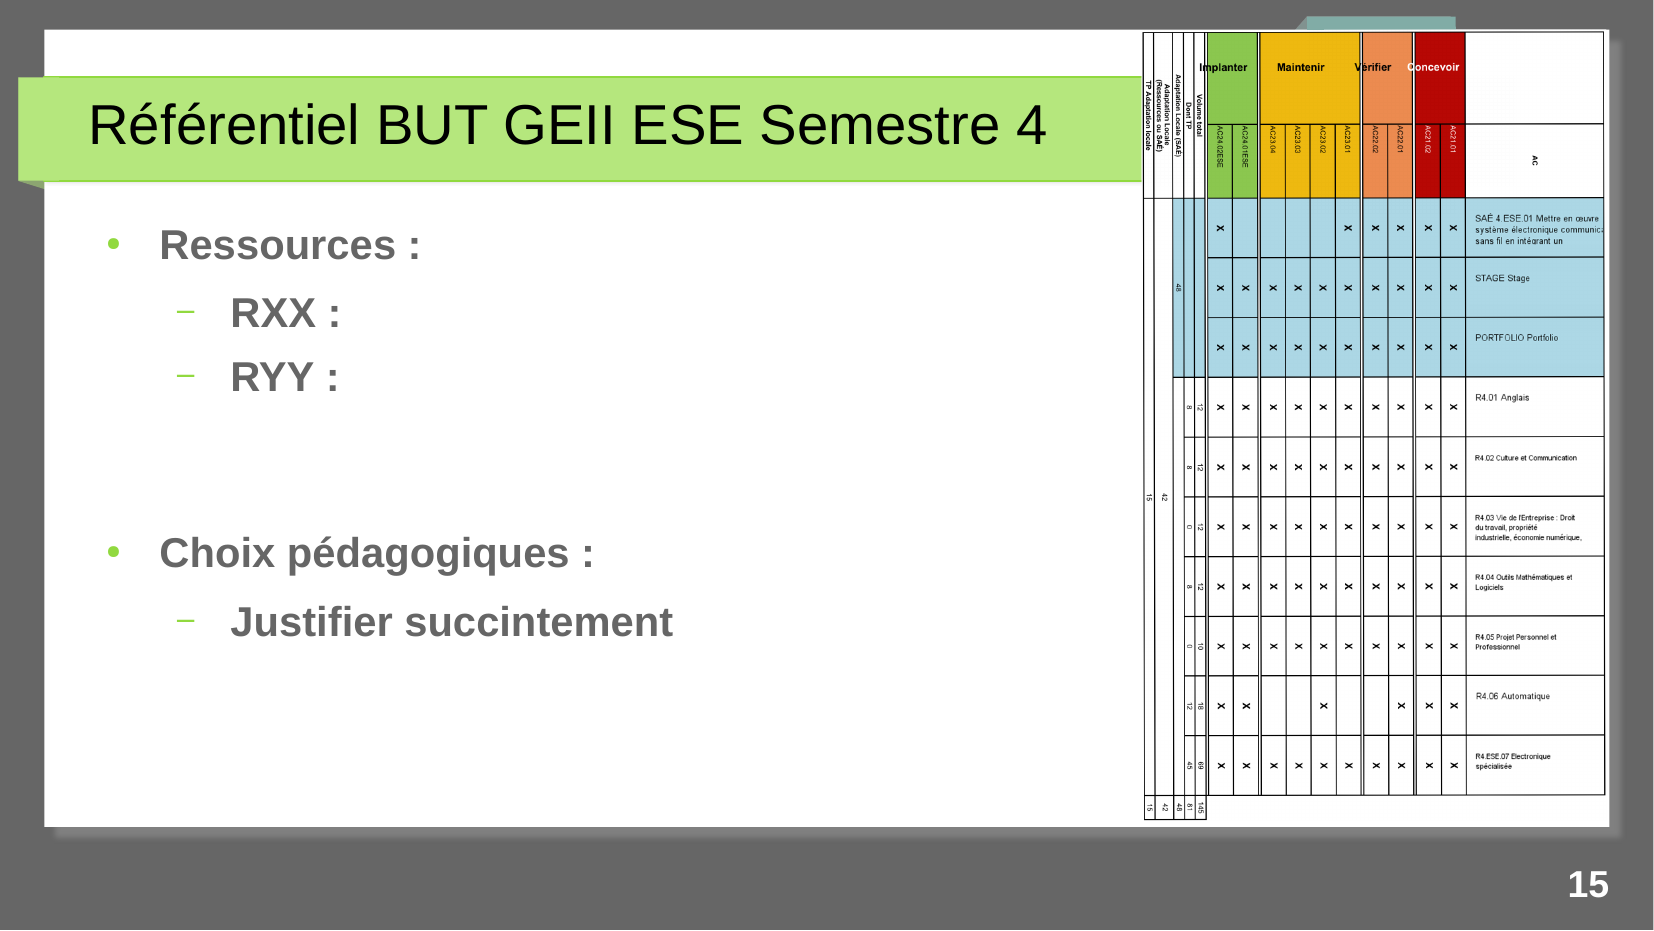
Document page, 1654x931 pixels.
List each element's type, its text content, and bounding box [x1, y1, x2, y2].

list Choix pédagogiques : Justifier succintement [88, 529, 1142, 812]
text_box 20 [974, 856, 1625, 916]
list Ressources : RXX : RYY : [88, 221, 1142, 504]
picture [1141, 29, 1607, 821]
title Référentiel BUT GEII ESE Semestre 4 [88, 73, 1141, 178]
